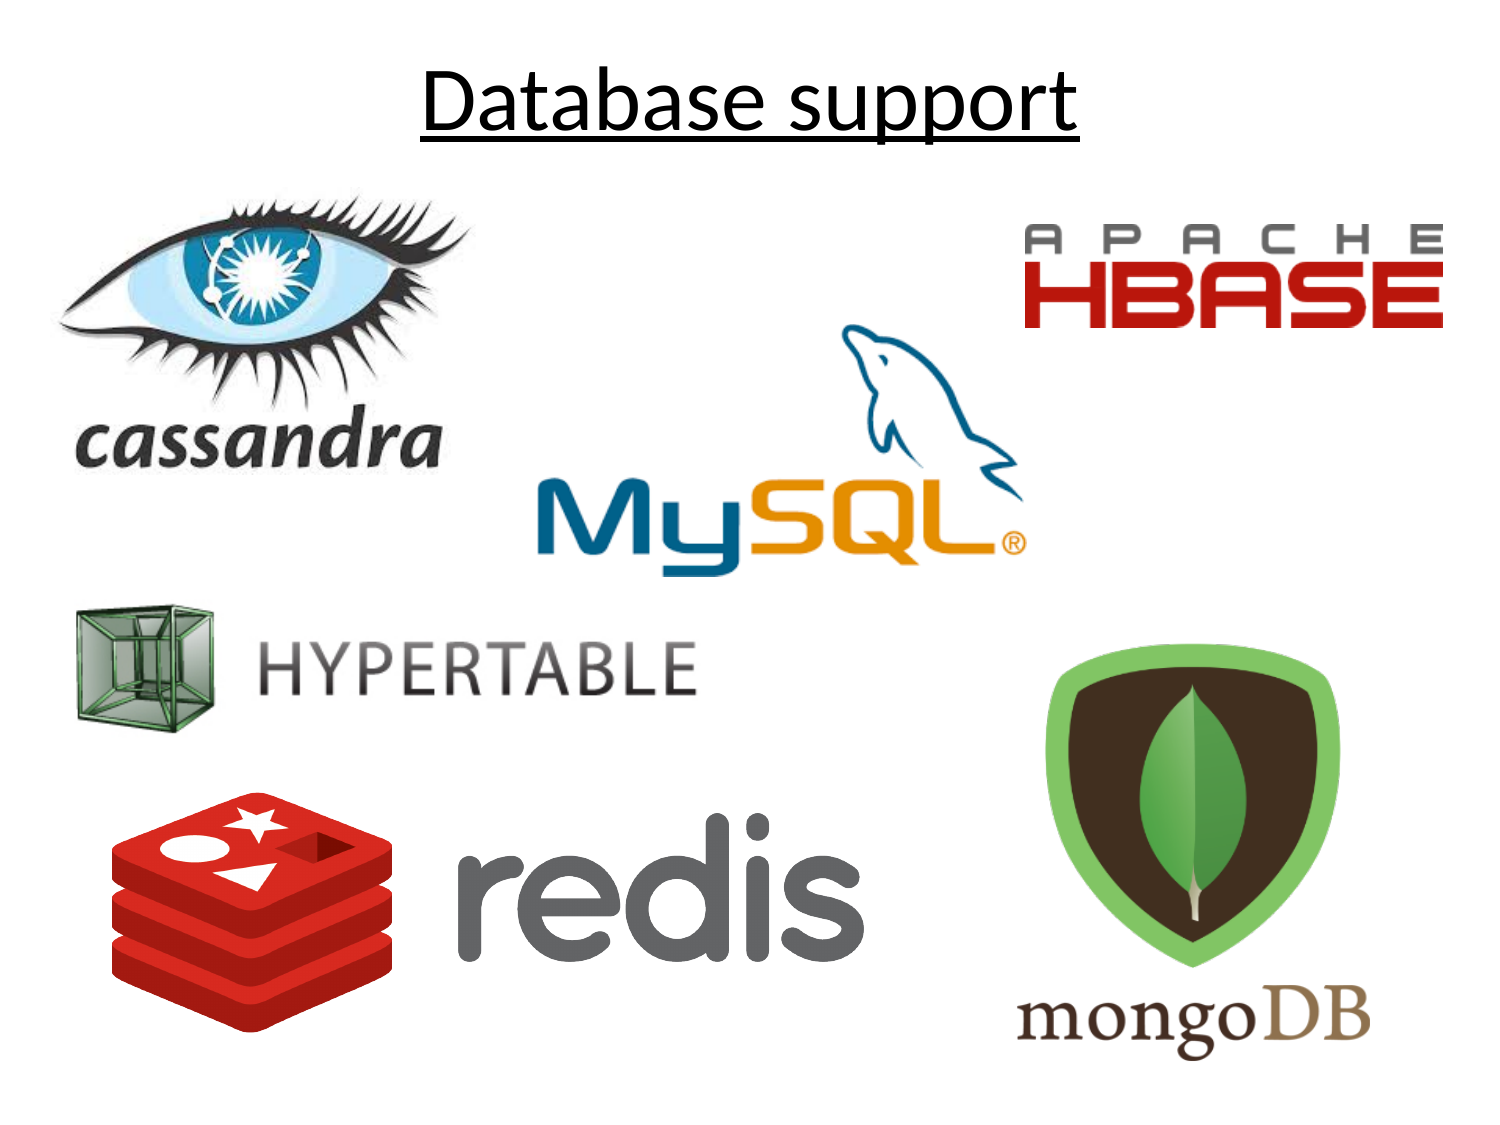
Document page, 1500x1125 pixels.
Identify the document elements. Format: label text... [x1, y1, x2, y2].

title Database support [75, 0, 1425, 188]
picture [537, 224, 1443, 577]
picture [962, 583, 1425, 1125]
picture [50, 587, 727, 749]
picture [50, 187, 479, 475]
picture [112, 787, 864, 1038]
